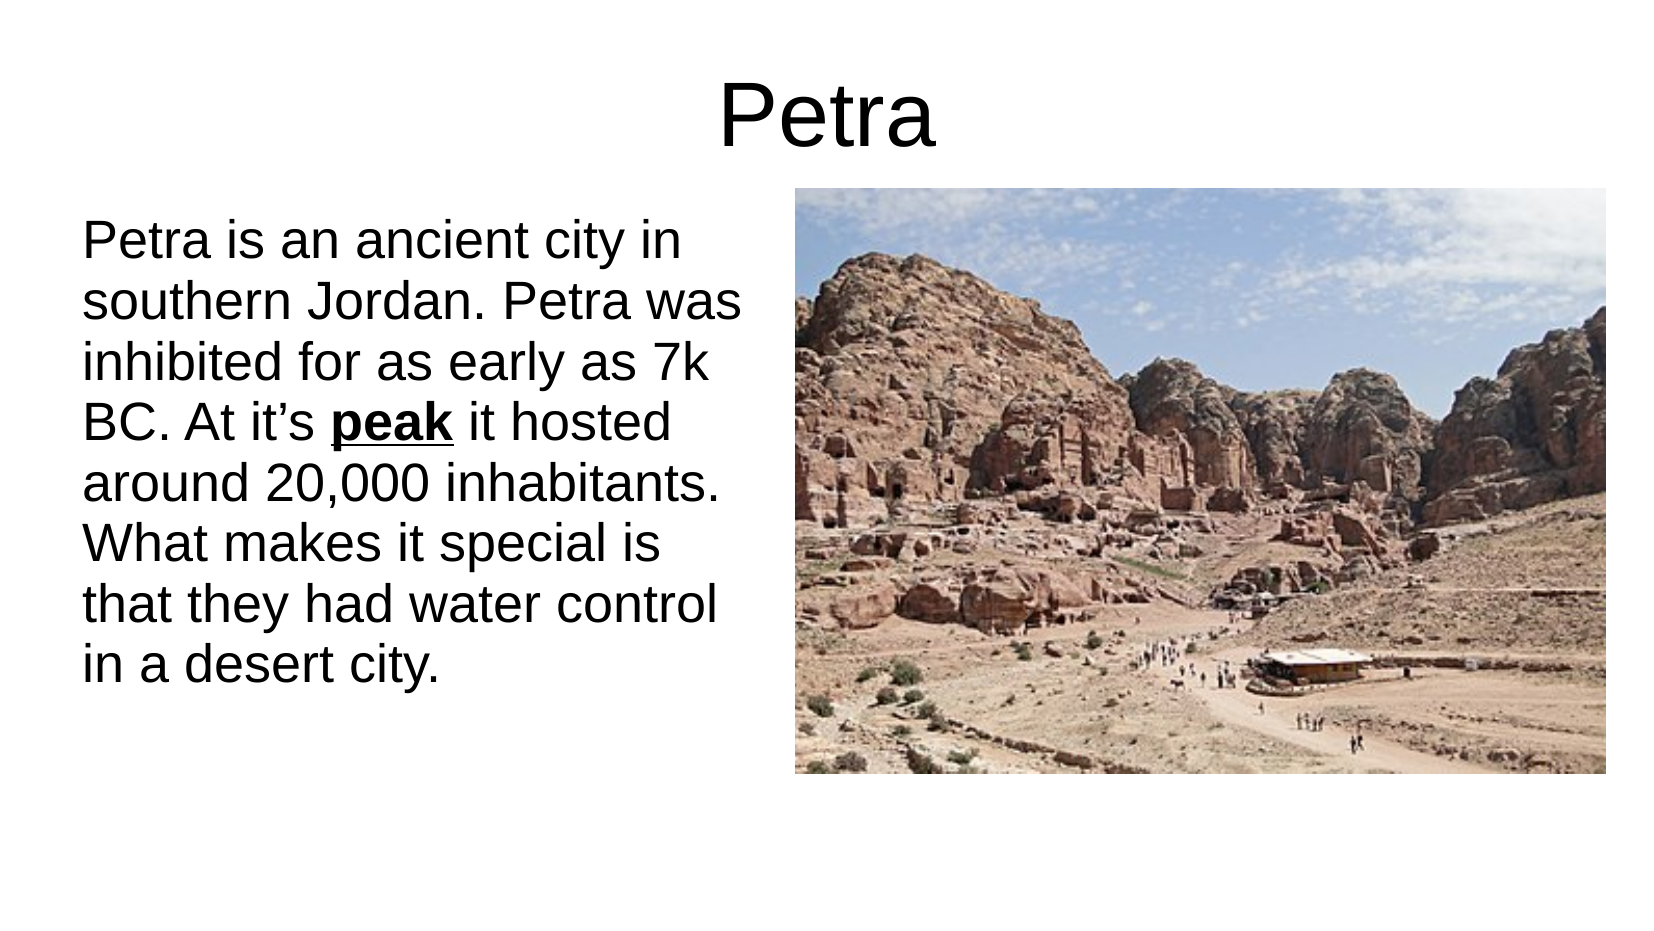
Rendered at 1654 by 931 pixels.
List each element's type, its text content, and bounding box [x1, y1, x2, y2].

list Petra is an ancient city in southern Jordan. Petra was inhibited for as early as 7k BC. At it’s peak it hosted around 20,000 inhabitants. What makes it special is that they had water control in a desert city. [82, 210, 751, 750]
title Petra [82, 37, 1571, 193]
picture [795, 188, 1606, 774]
